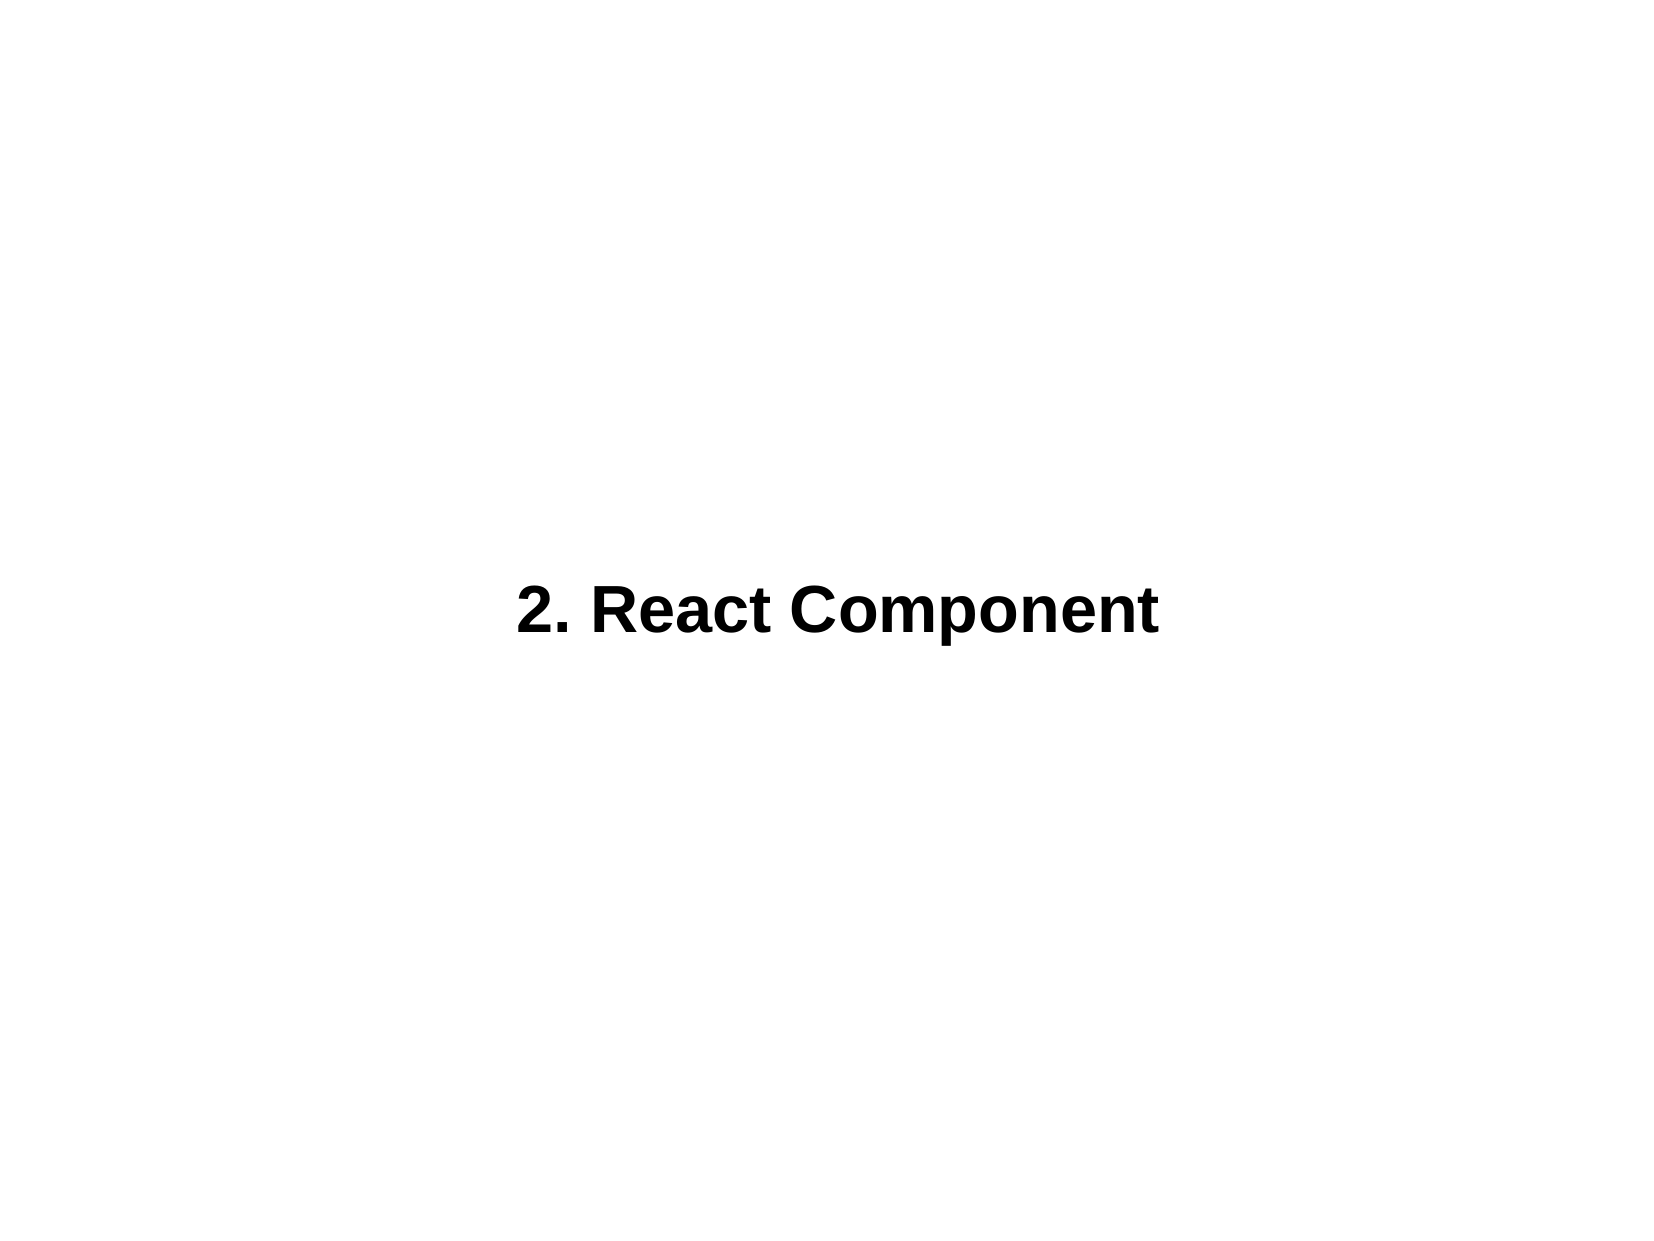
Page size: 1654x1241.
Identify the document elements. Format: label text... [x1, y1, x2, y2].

subtitle 2. React Component [94, 129, 1583, 1090]
